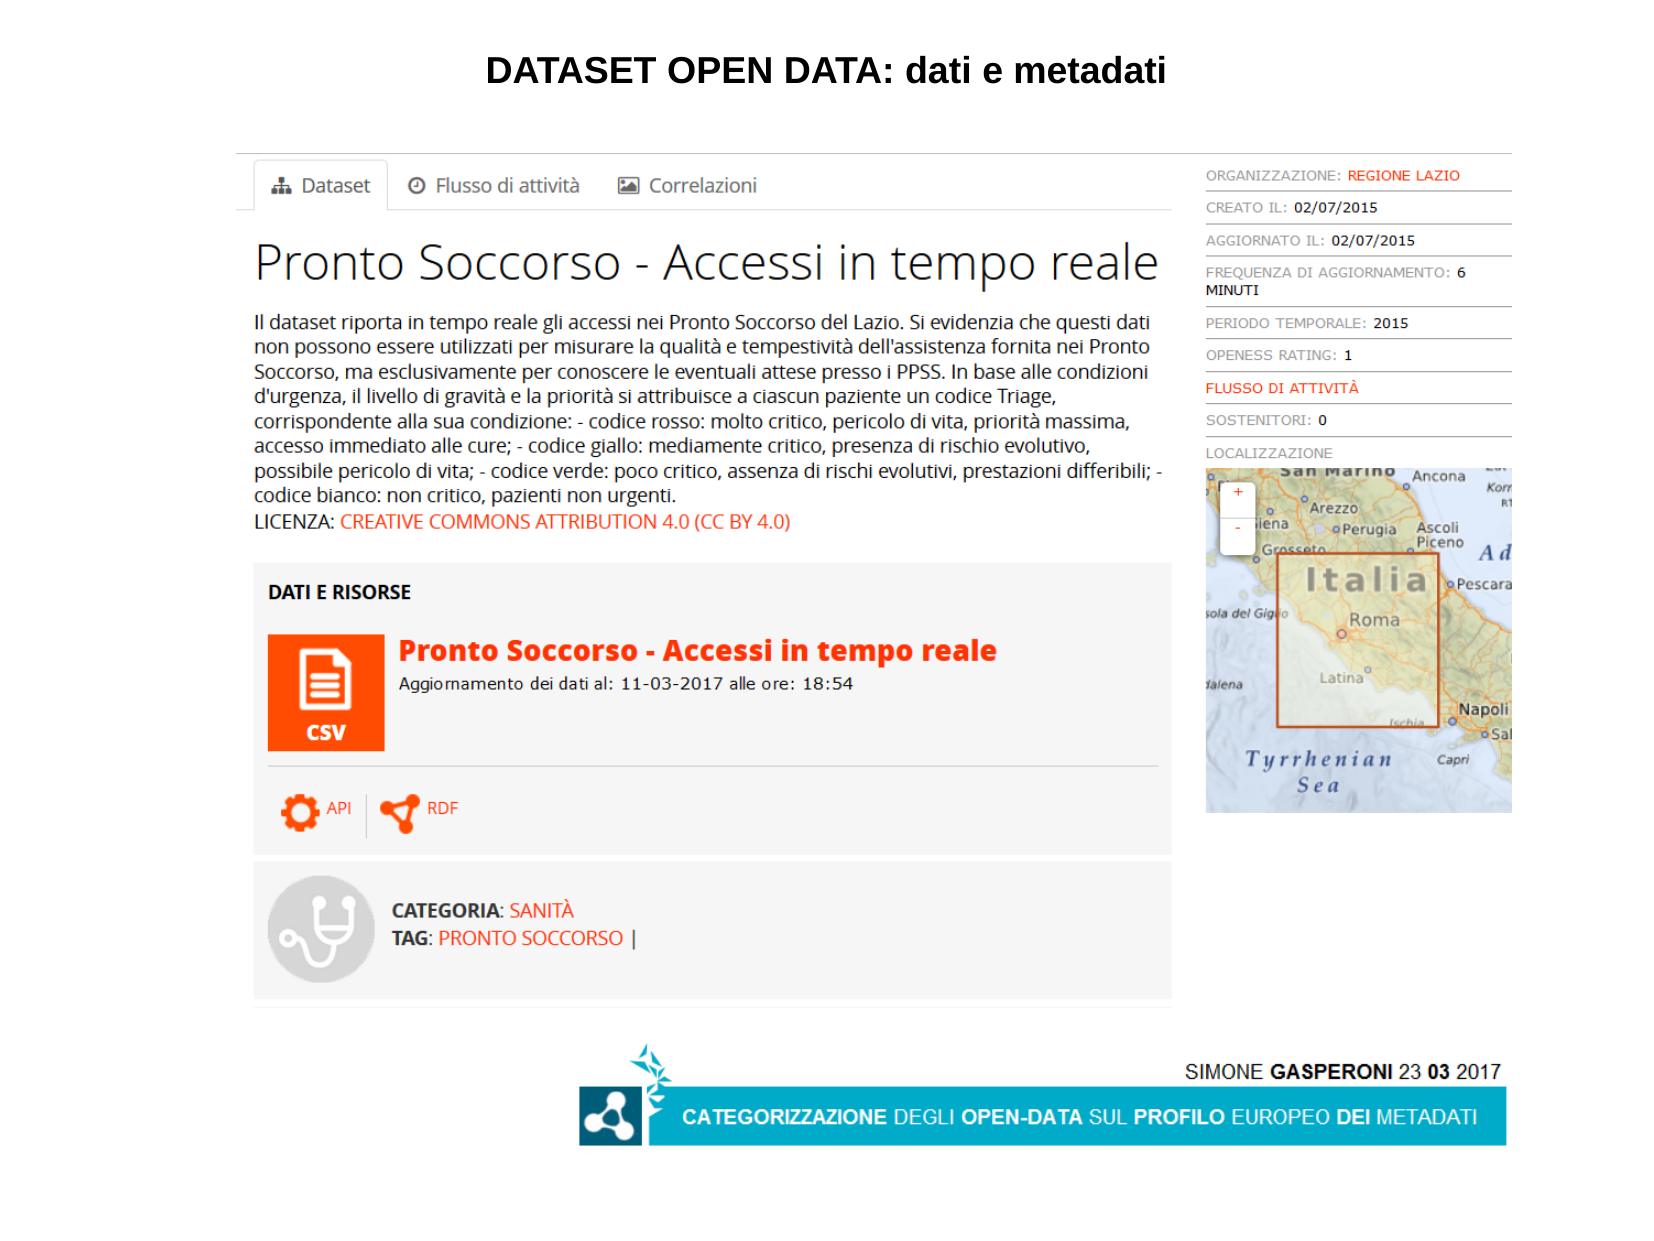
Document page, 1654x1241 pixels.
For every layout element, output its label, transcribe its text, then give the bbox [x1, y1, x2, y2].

picture [236, 153, 1512, 1008]
text_box DATASET OPEN DATA: dati e metadati [0, 0, 1654, 122]
picture [557, 1039, 1524, 1157]
